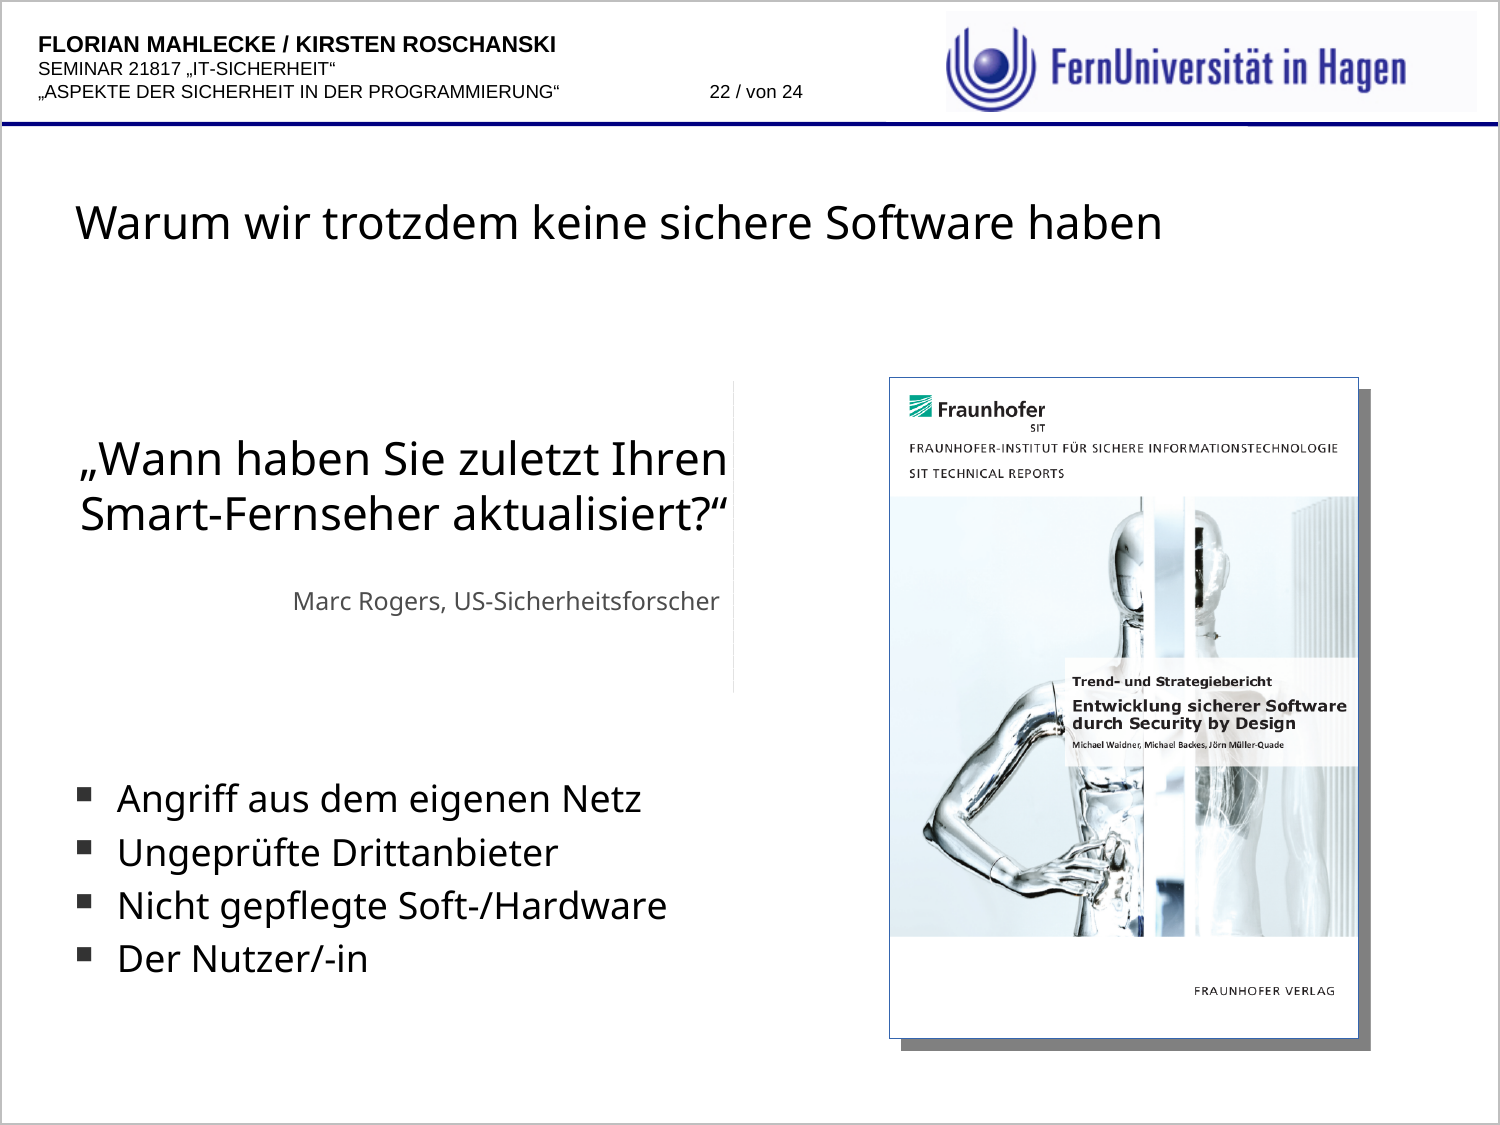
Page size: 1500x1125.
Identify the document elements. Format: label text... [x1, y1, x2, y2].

list „Wann haben Sie zuletzt Ihren Smart-Fernseher aktualisiert?“ Marc Rogers, US-Sicherheitsforscher [75, 381, 734, 693]
picture [946, 11, 1477, 112]
list Angriff aus dem eigenen Netz Ungeprüfte Drittanbieter Nicht gepflegte Soft-/Hardware Der Nutzer/-in [75, 722, 734, 1034]
title Warum wir trotzdem keine sichere Software haben [75, 127, 1425, 316]
picture [889, 377, 1359, 1039]
